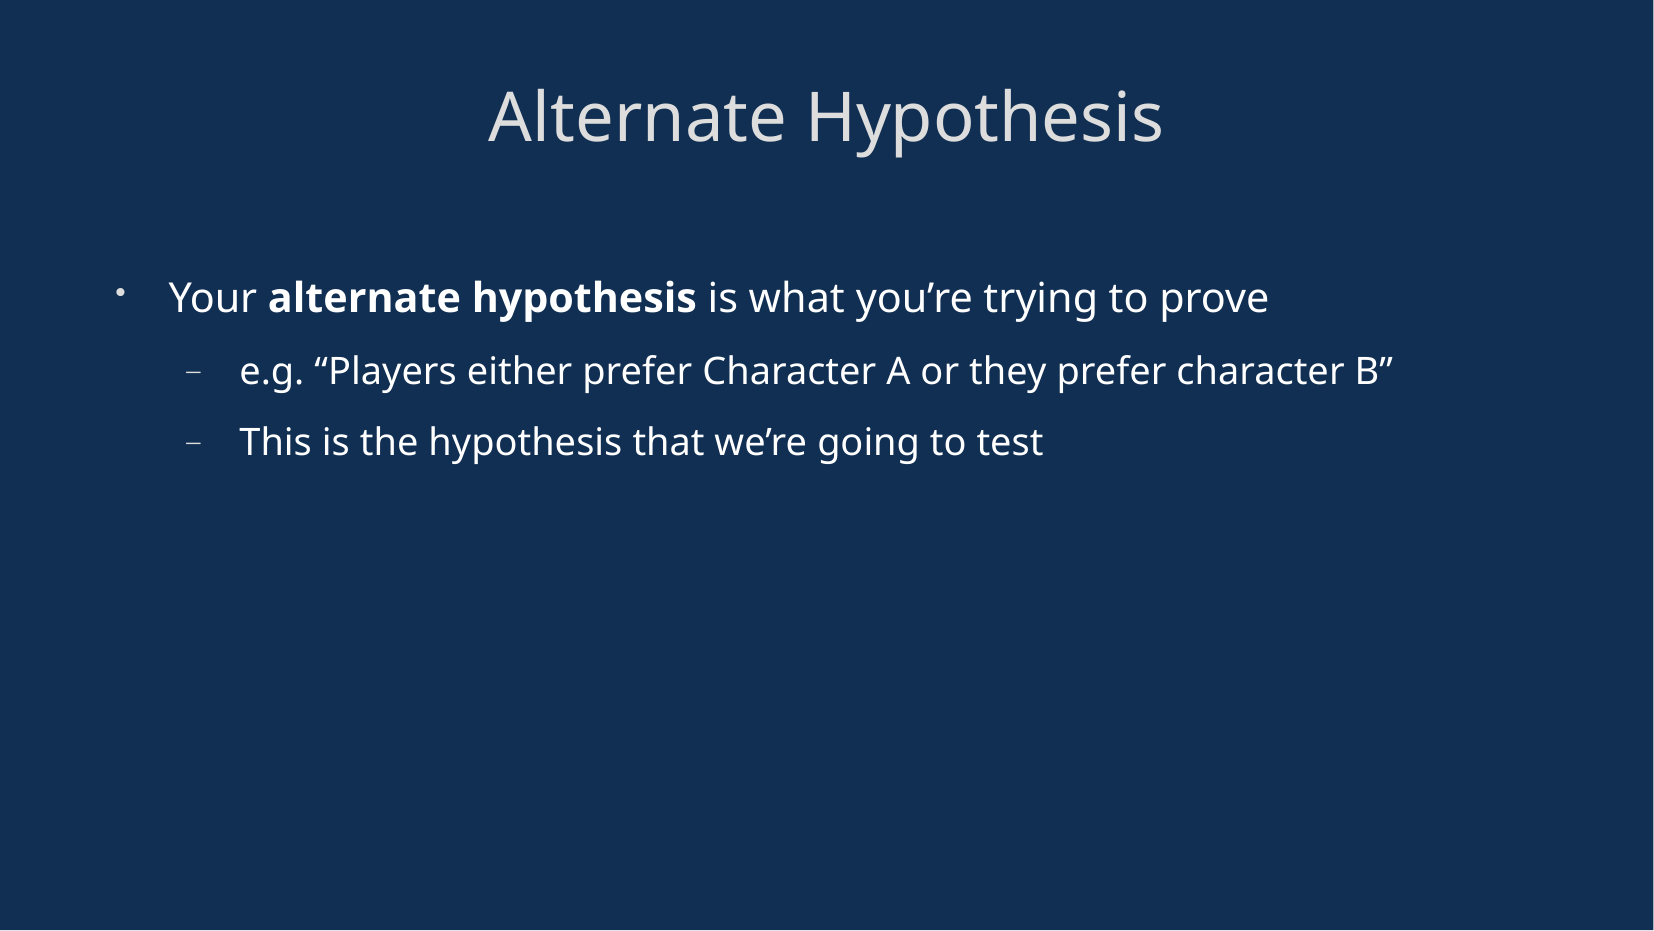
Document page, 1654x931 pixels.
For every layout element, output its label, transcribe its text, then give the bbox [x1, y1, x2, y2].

title Alternate Hypothesis [82, 37, 1571, 193]
list Your alternate hypothesis is what you’re trying to prove e.g. “Players either prefer Character A or they prefer character B” This is the hypothesis that we’re going to test [97, 268, 1563, 806]
